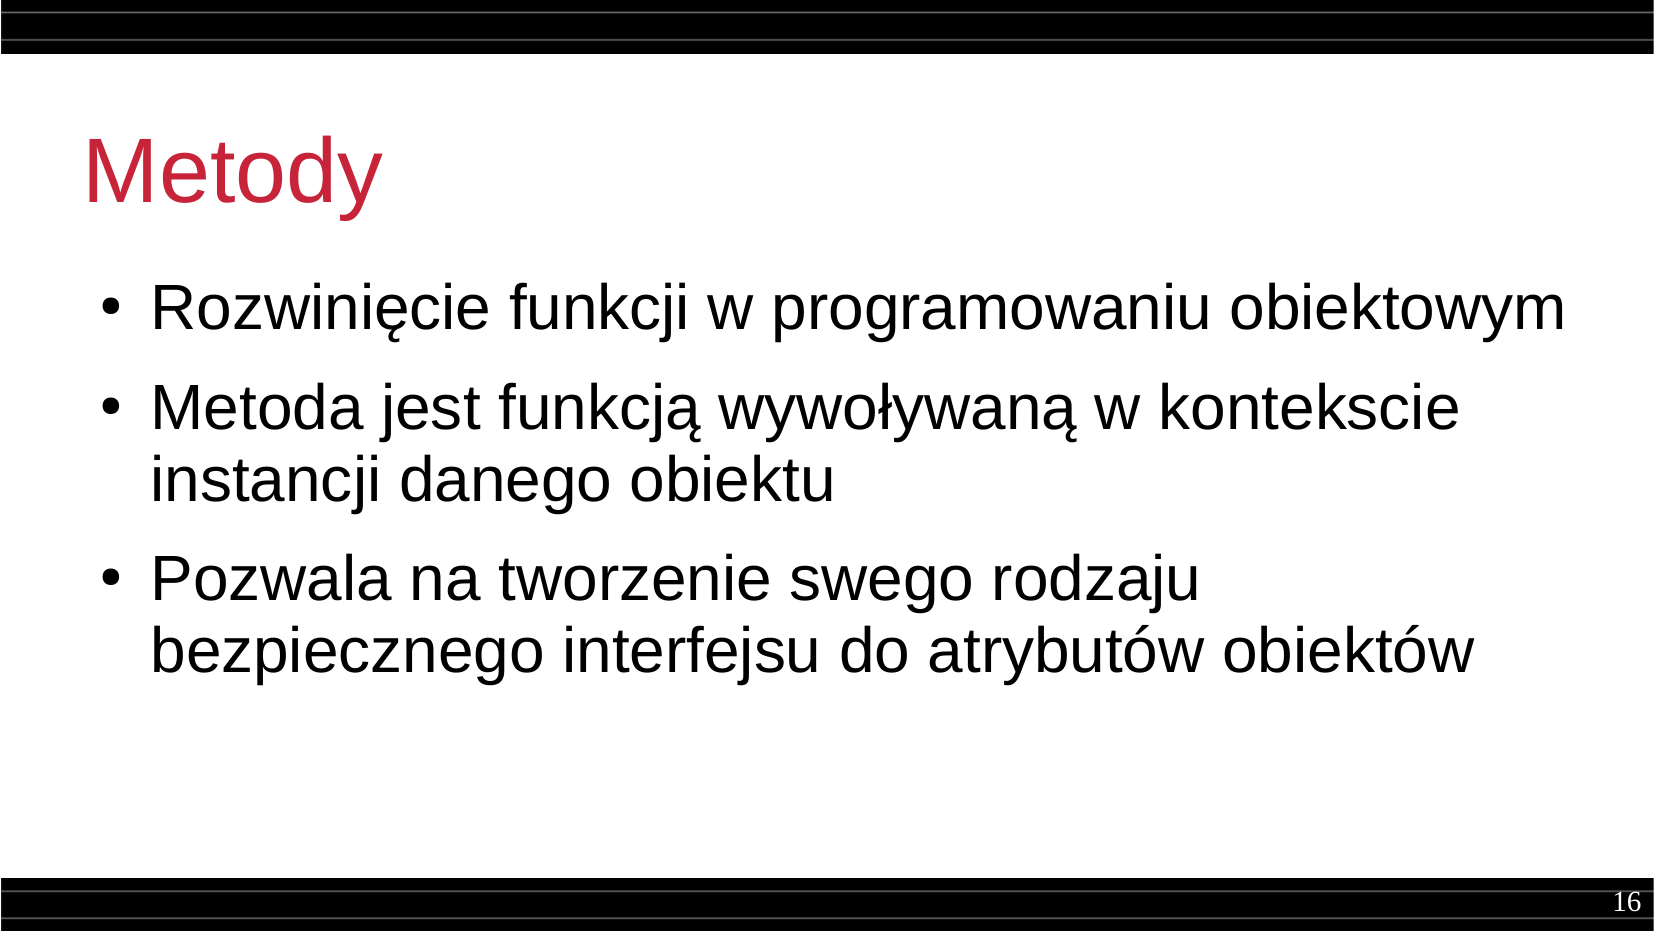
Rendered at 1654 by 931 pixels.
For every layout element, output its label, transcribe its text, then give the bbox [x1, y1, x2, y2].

picture [1, 0, 1654, 54]
title Metody [82, 92, 1571, 249]
list Rozwinięcie funkcji w programowaniu obiektowym Metoda jest funkcją wywoływaną w kontekscie instancji danego obiektu Pozwala na tworzenie swego rodzaju bezpiecznego interfejsu do atrybutów obiektów [82, 271, 1571, 758]
picture [1, 878, 1654, 931]
